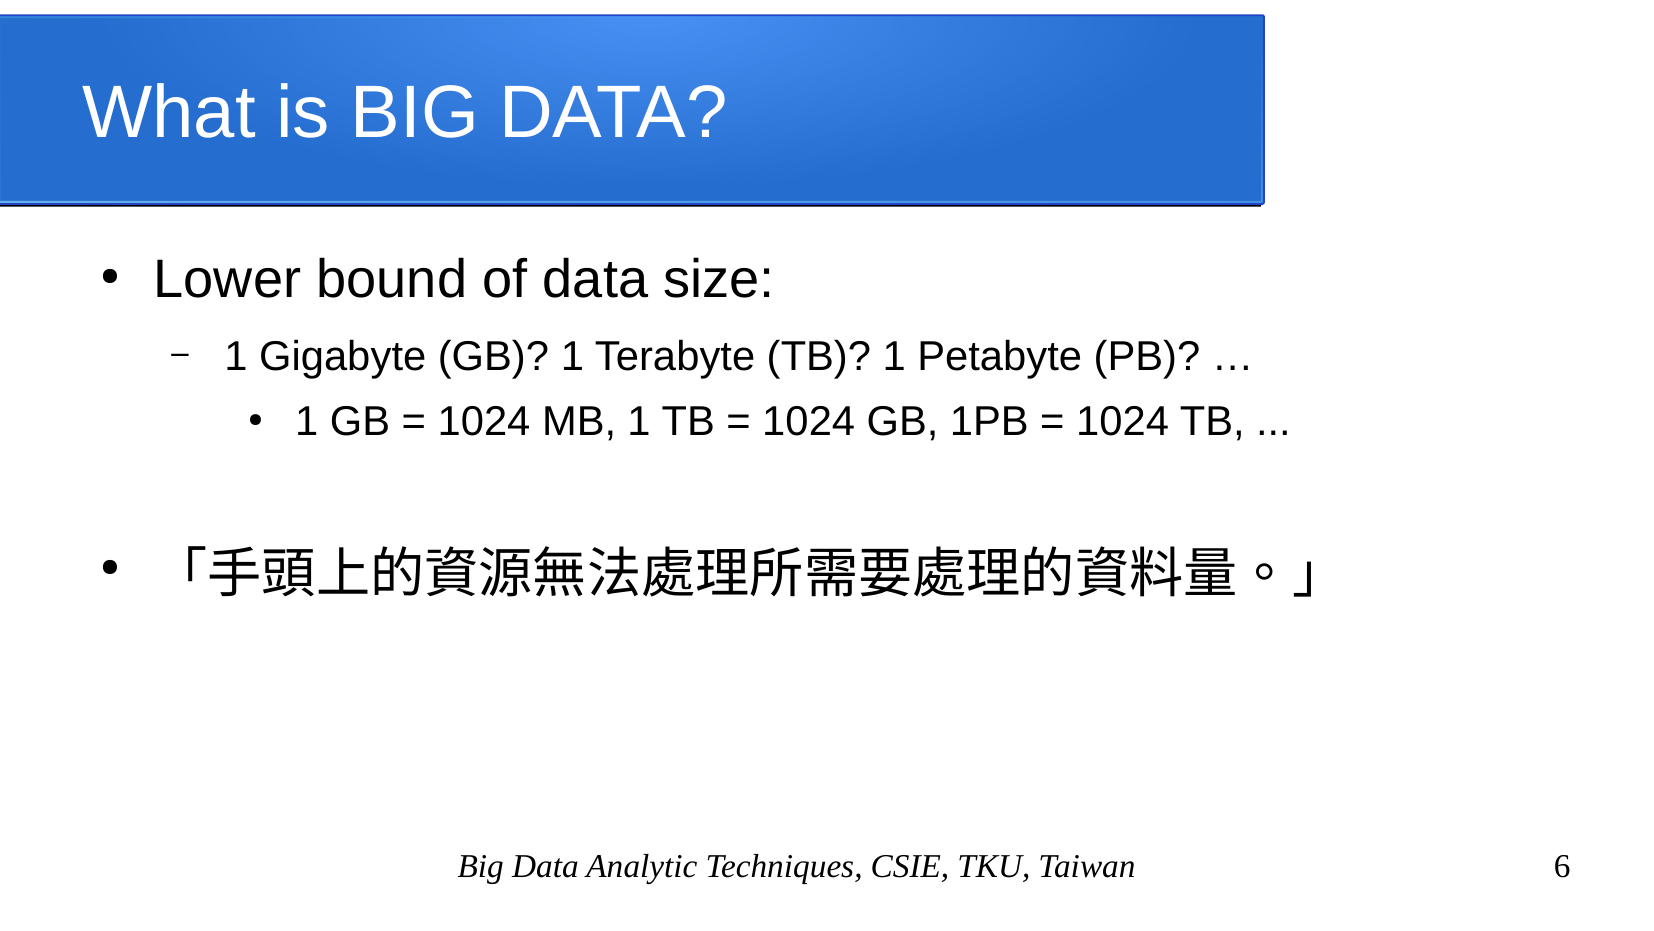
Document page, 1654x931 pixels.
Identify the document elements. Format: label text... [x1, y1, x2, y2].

title What is BIG DATA? [82, 35, 1235, 189]
list Lower bound of data size: 1 Gigabyte (GB)? 1 Terabyte (TB)? 1 Petabyte (PB)? … 1 GB = 1024 MB, 1 TB = 1024 GB, 1PB = 1024 TB, ... 「手頭上的資源無法處理所需要處理的資料量。」 [82, 248, 1571, 788]
